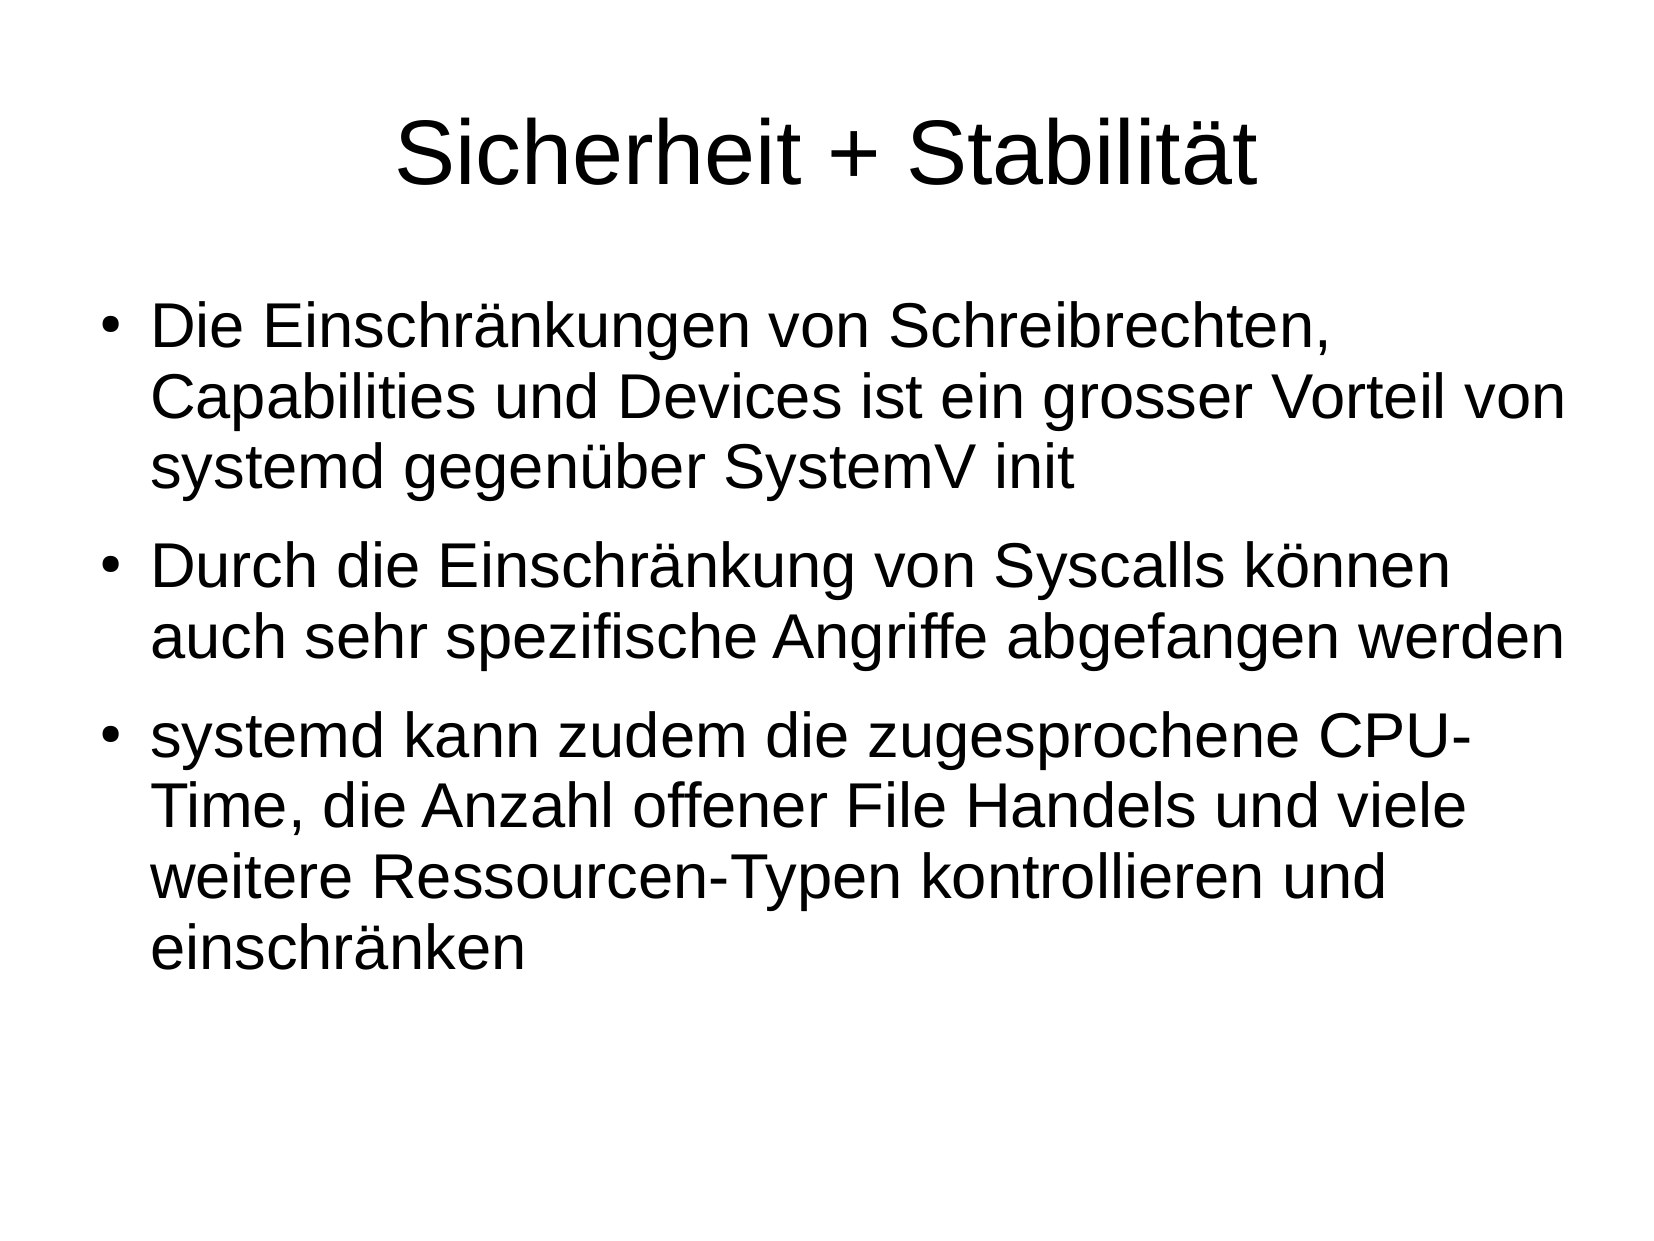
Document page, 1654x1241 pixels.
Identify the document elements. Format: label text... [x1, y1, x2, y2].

title Sicherheit + Stabilität [82, 49, 1571, 257]
list Die Einschränkungen von Schreibrechten, Capabilities und Devices ist ein grosser Vorteil von systemd gegenüber SystemV init Durch die Einschränkung von Syscalls können auch sehr spezifische Angriffe abgefangen werden systemd kann zudem die zugesprochene CPU-Time, die Anzahl offener File Handels und viele weitere Ressourcen-Typen kontrollieren und einschränken [82, 290, 1571, 1010]
